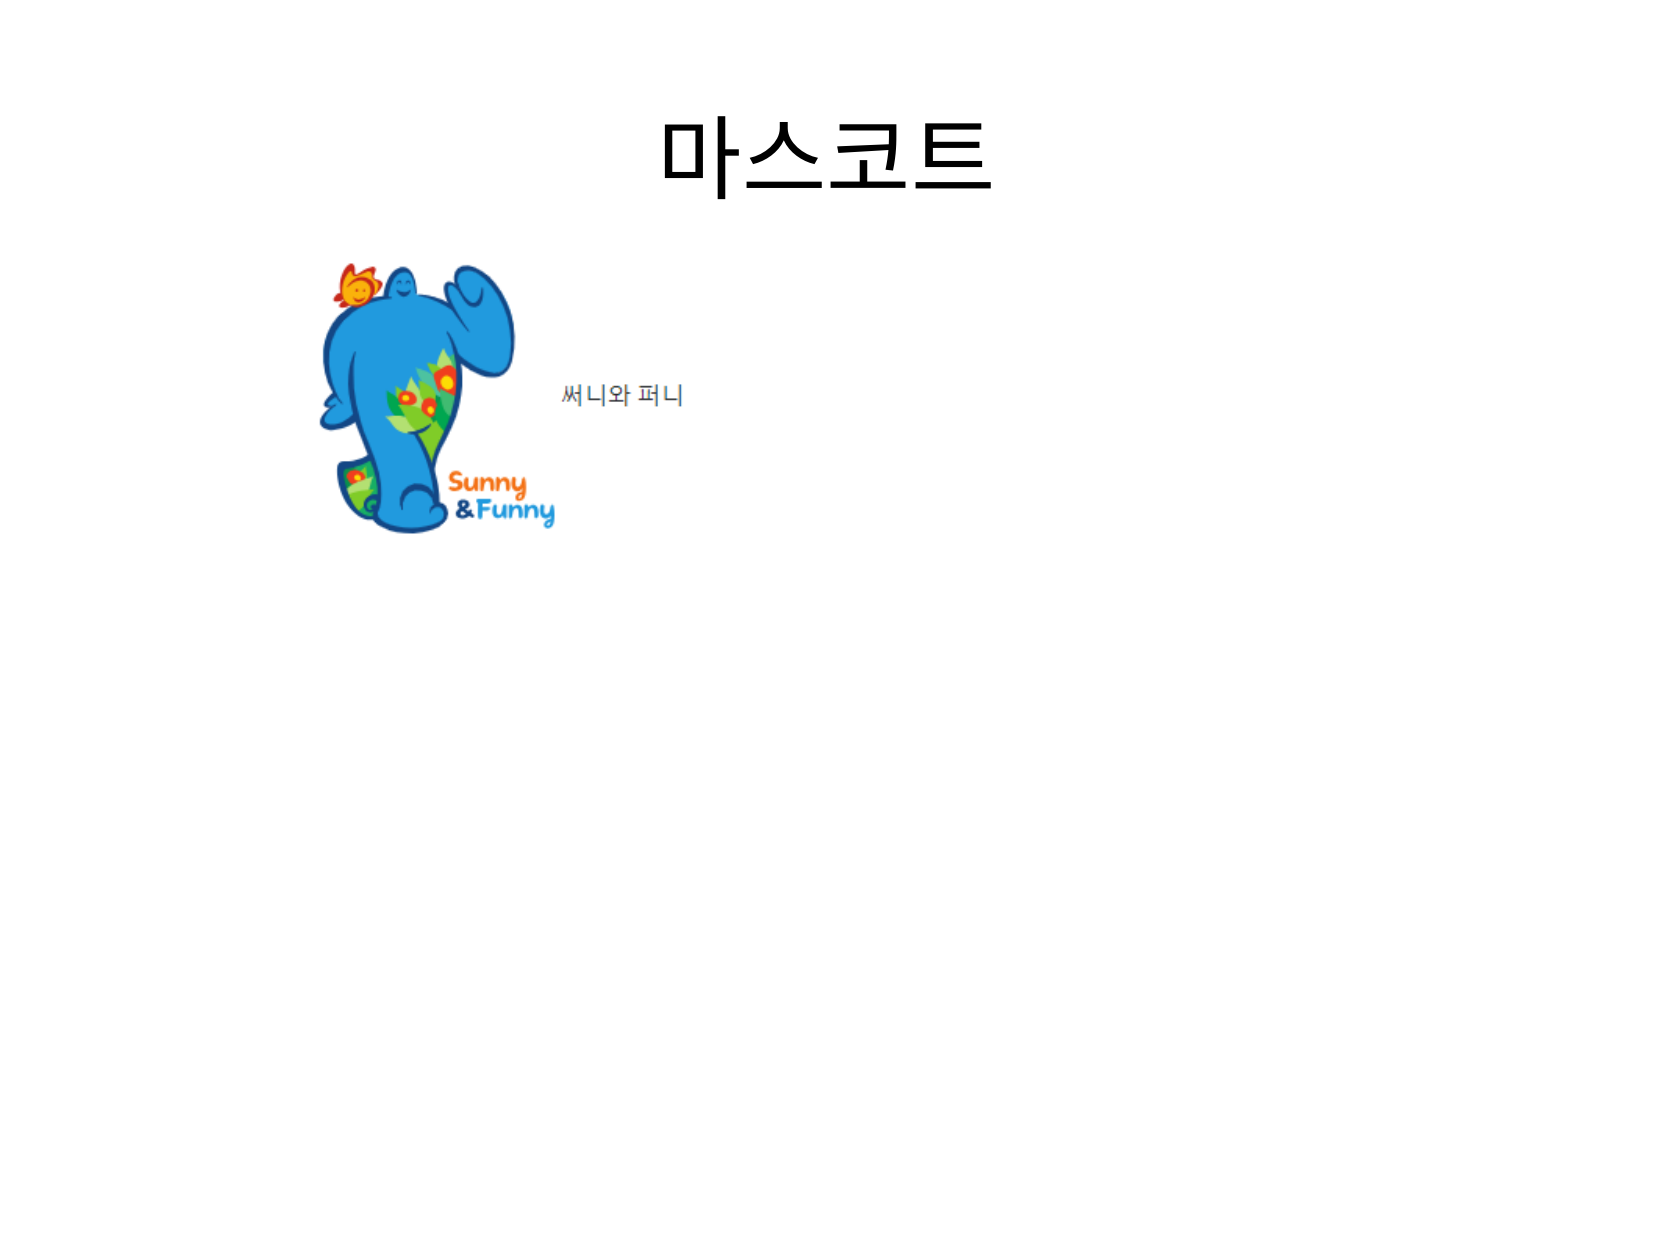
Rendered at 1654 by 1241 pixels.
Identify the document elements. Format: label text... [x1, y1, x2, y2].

picture [289, 256, 697, 540]
title 마스코트 [82, 49, 1571, 257]
